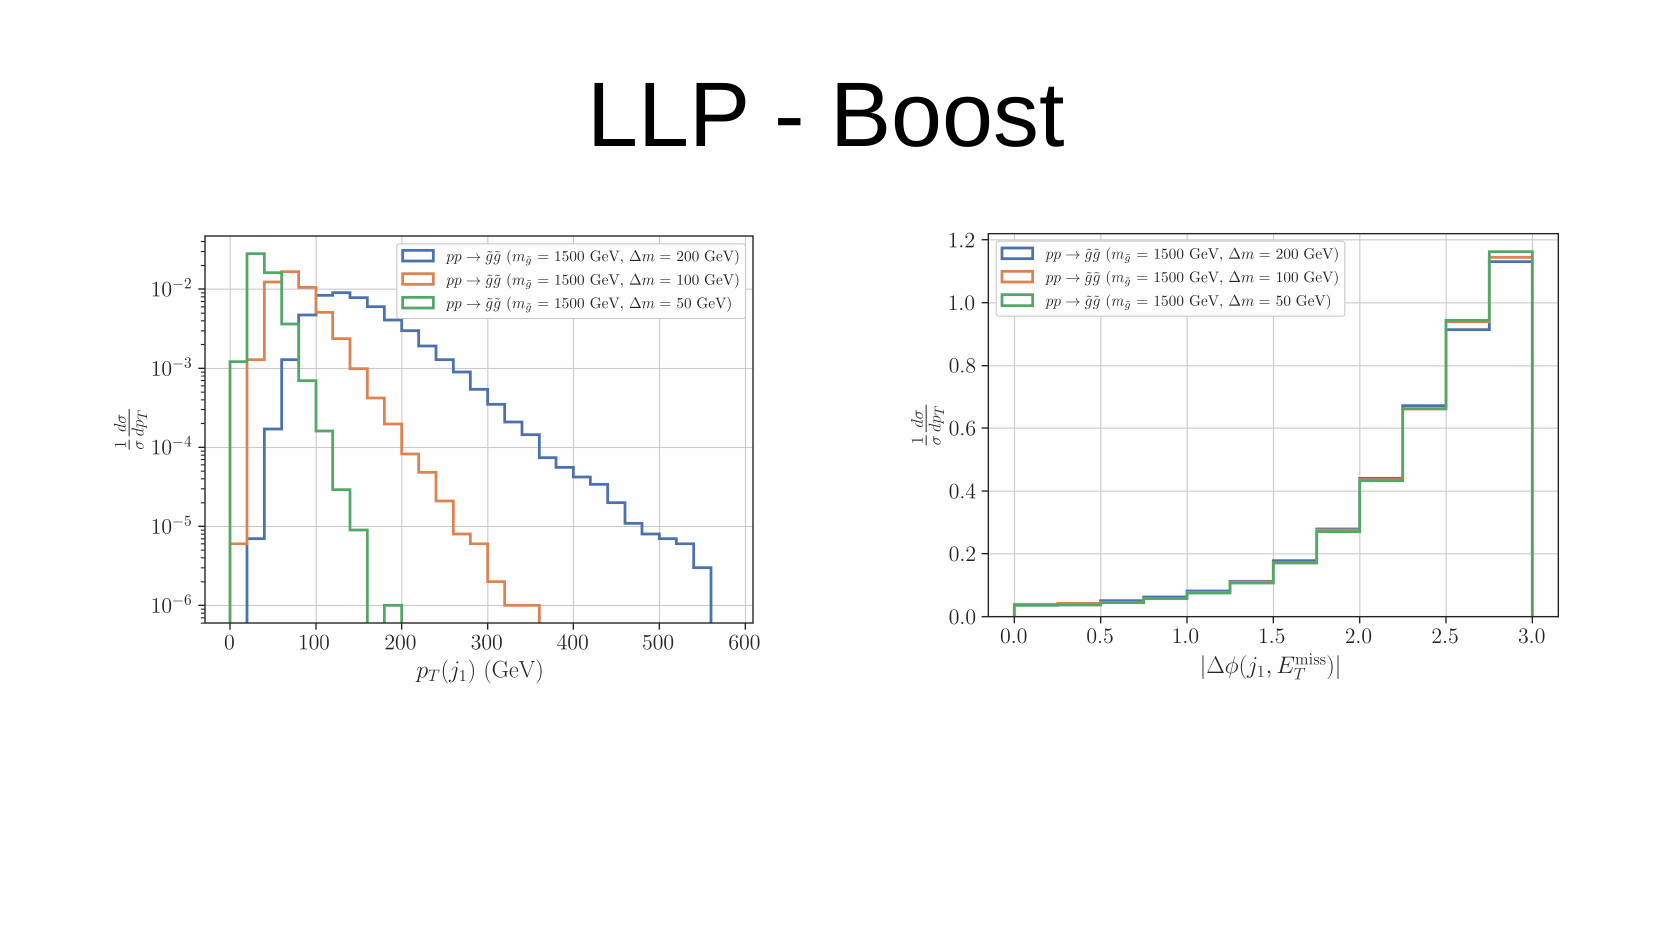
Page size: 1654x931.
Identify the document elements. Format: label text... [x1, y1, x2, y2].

picture [88, 210, 787, 709]
title LLP - Boost [82, 37, 1571, 193]
picture [885, 206, 1584, 706]
